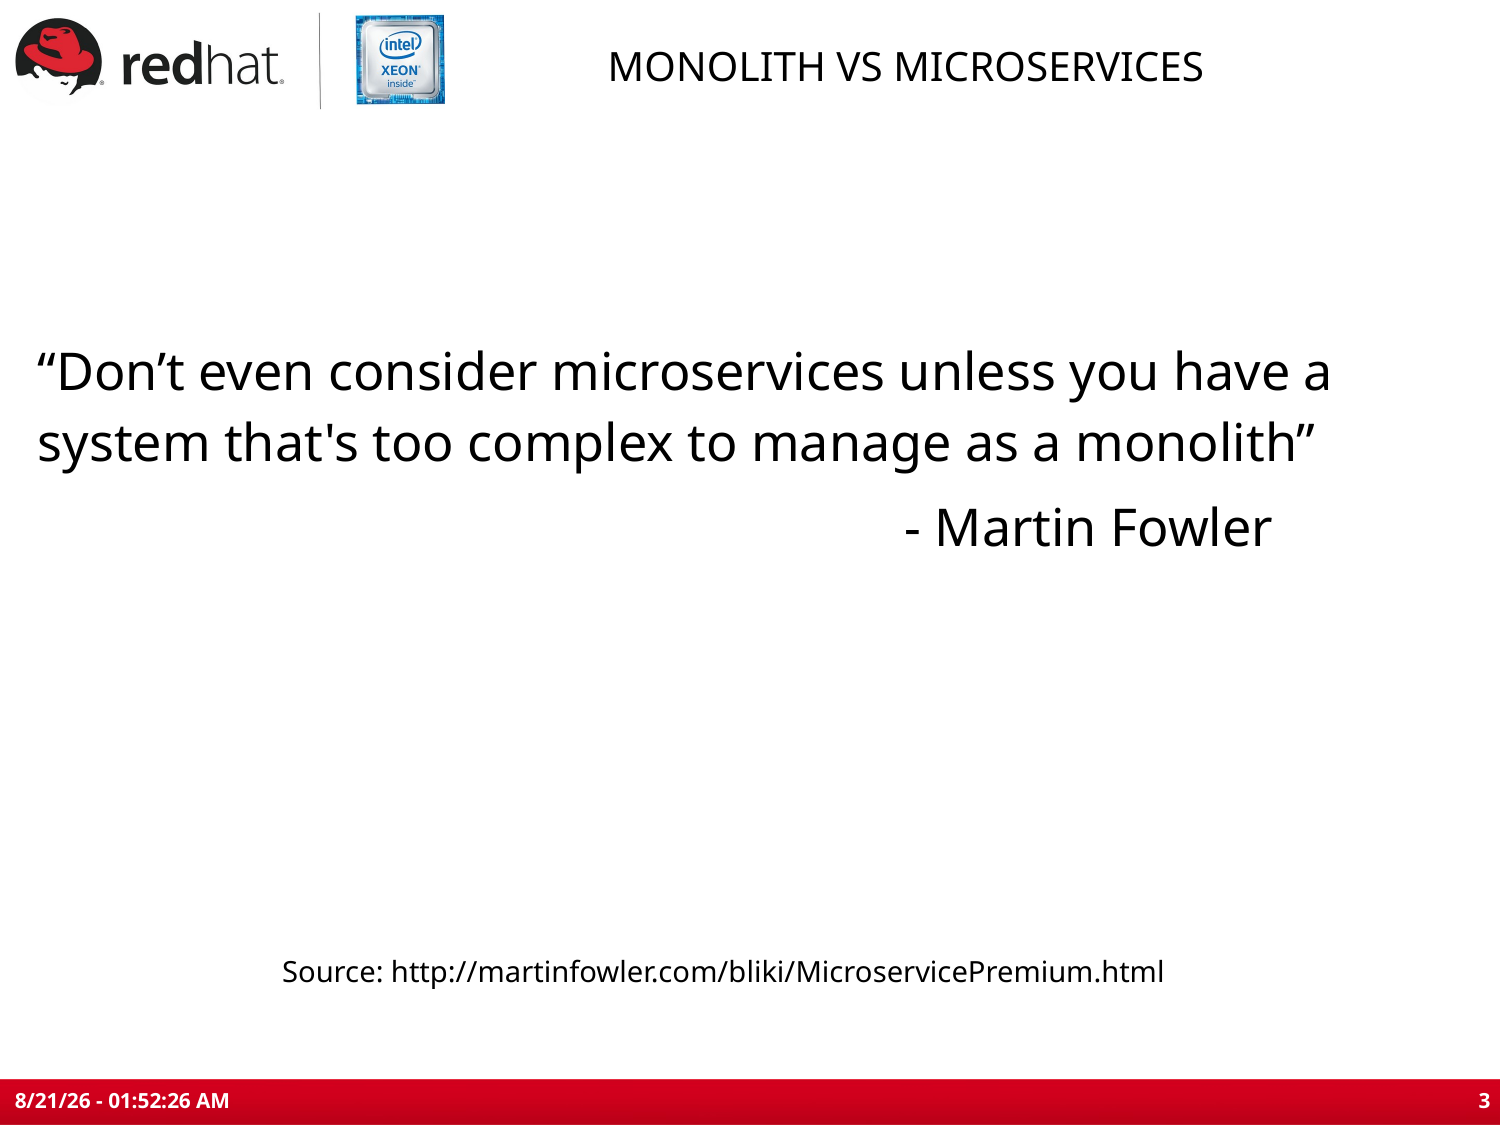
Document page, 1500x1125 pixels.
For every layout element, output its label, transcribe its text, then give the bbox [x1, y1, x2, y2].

picture [16, 14, 445, 111]
title MONOLITH VS MICROSERVICES [112, 0, 1388, 91]
picture [0, 1079, 1500, 1125]
text_box Source: http://martinfowler.com/bliki/MicroservicePremium.html [274, 945, 1173, 996]
text_box “Don’t even consider microservices unless you have a system that's too complex to manage as a monolith” - Martin Fowler [22, 327, 1467, 620]
